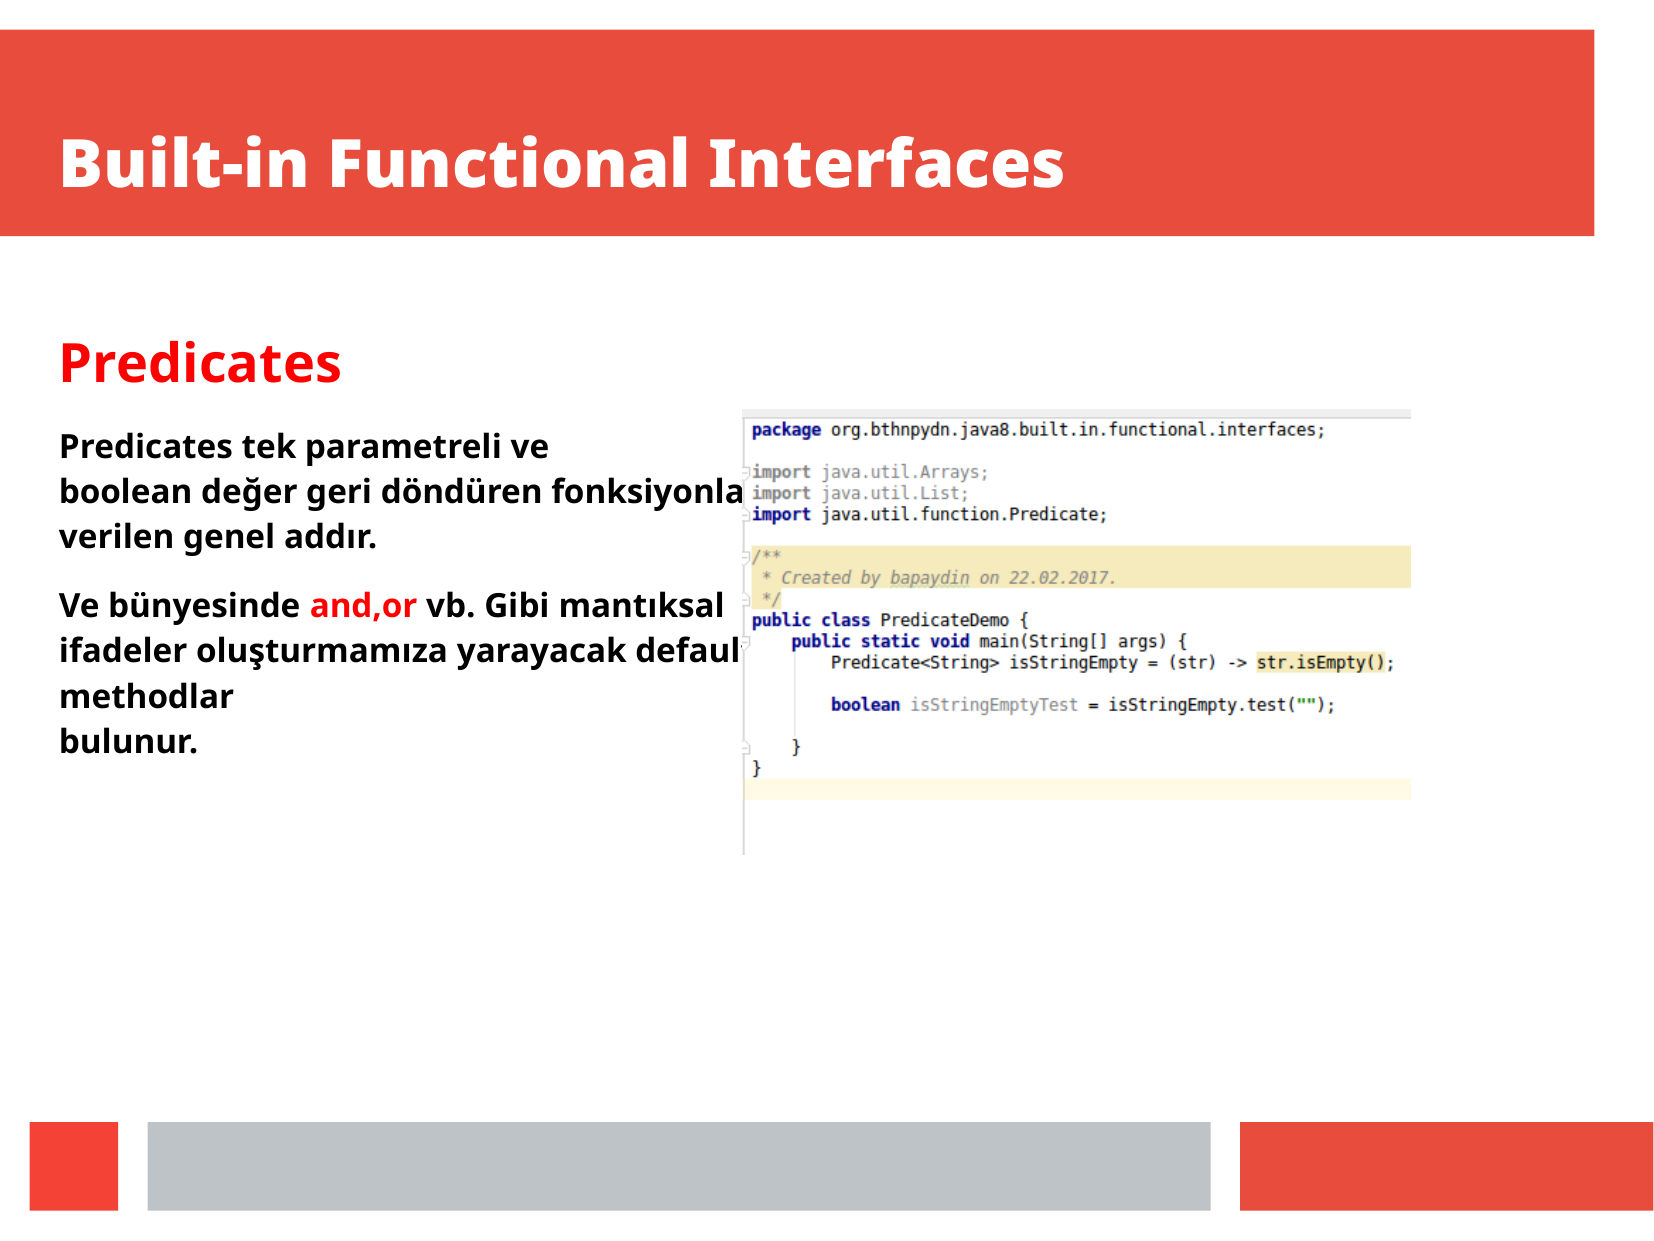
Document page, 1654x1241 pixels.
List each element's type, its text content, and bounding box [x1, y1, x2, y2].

title Built-in Functional Interfaces [59, 59, 1595, 207]
list Predicates Predicates tek parametreli ve boolean değer geri döndüren fonksiyonlara verilen genel addır. Ve bünyesinde and,or vb. Gibi mantıksal ifadeler oluşturmamıza yarayacak default methodlar bulunur. [59, 324, 794, 1093]
picture [742, 409, 1411, 856]
